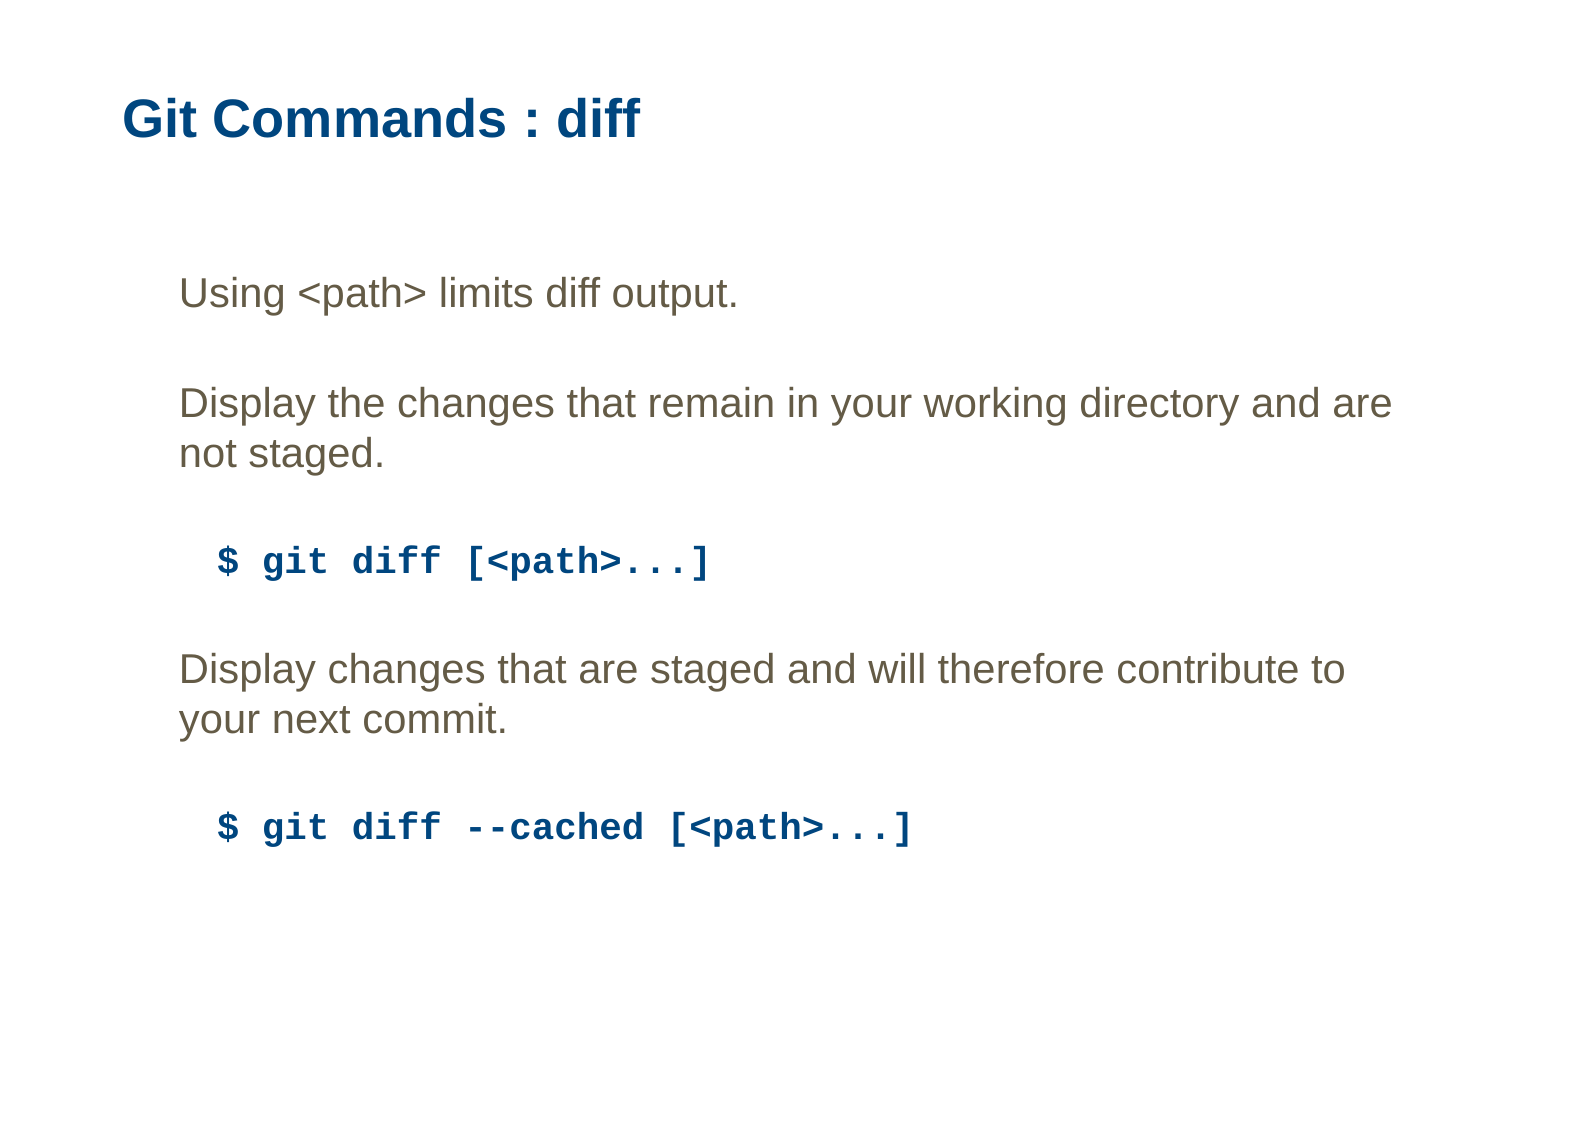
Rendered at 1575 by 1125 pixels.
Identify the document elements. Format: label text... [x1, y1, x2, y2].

title Git Commands : diff [122, 76, 1541, 157]
list Using <path> limits diff output. Display the changes that remain in your working directory and are not staged. $ git diff [<path>...] Display changes that are staged and will therefore contribute to your next commit. $ git diff --cached [<path>...] [122, 265, 1398, 941]
